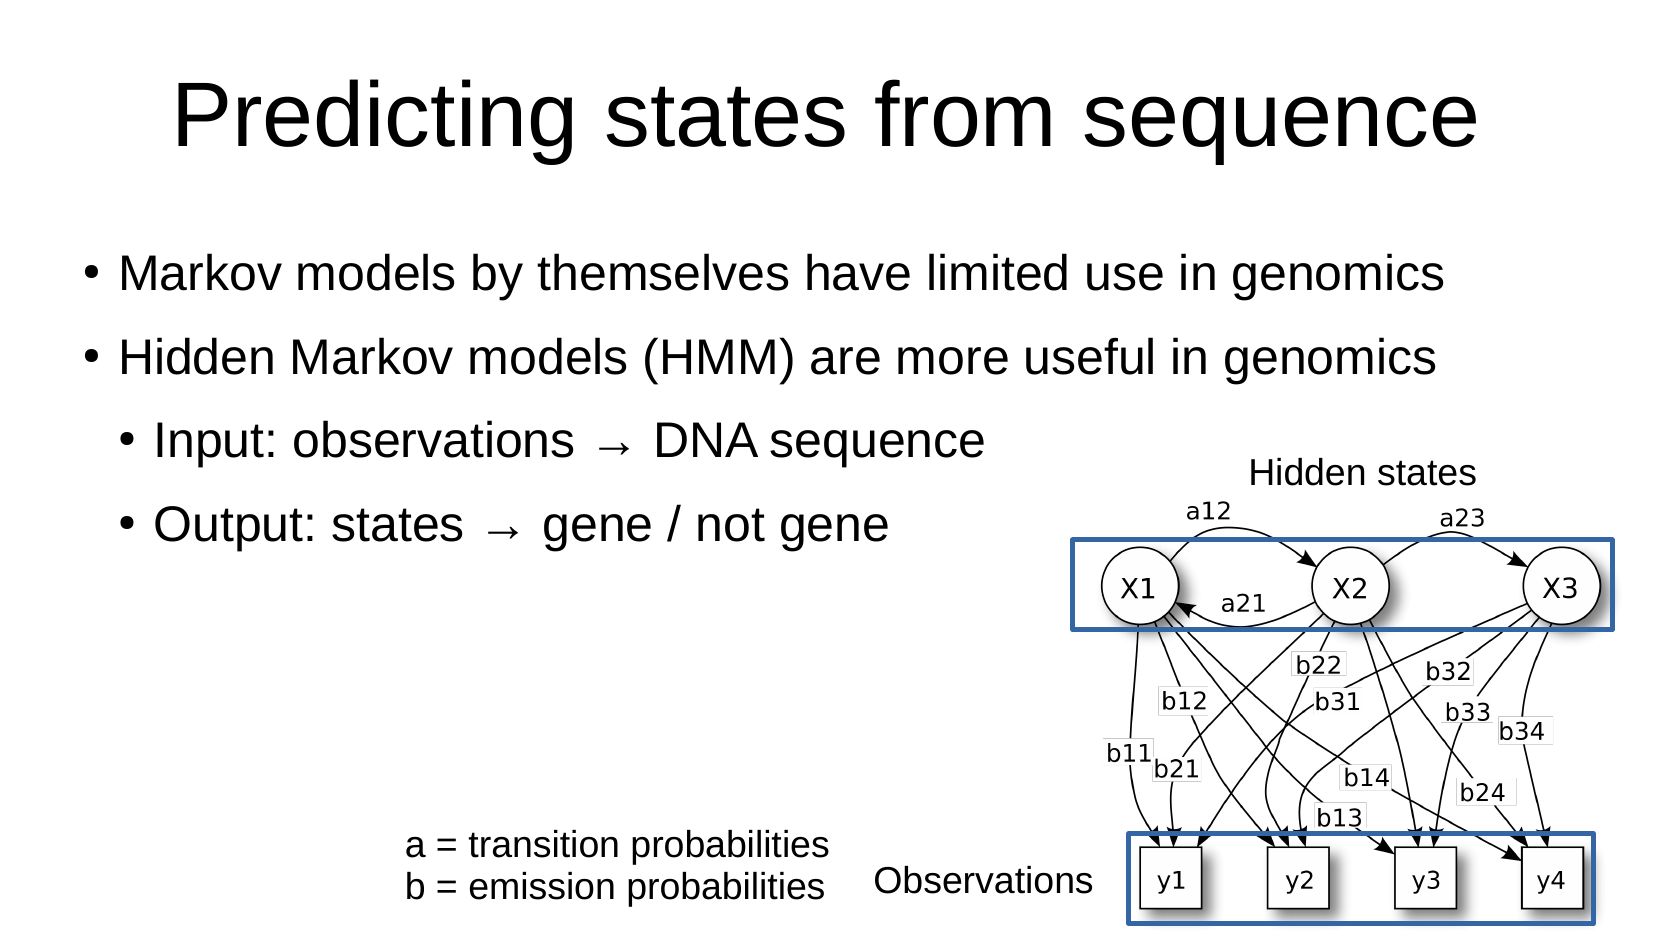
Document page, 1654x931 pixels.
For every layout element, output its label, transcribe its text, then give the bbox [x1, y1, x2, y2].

title Predicting states from sequence [82, 37, 1571, 193]
text_box a = transition probabilities b = emission probabilities [390, 816, 871, 916]
picture [1023, 458, 1654, 931]
text_box Hidden states [1233, 443, 1504, 501]
chart [782, 411, 794, 440]
text_box Observations [871, 851, 1129, 909]
picture [1131, 836, 1591, 921]
subtitle Markov models by themselves have limited use in genomics Hidden Markov models (HMM) are more useful in genomics Input: observations → DNA sequence Output: states → gene / not gene [82, 217, 1571, 758]
